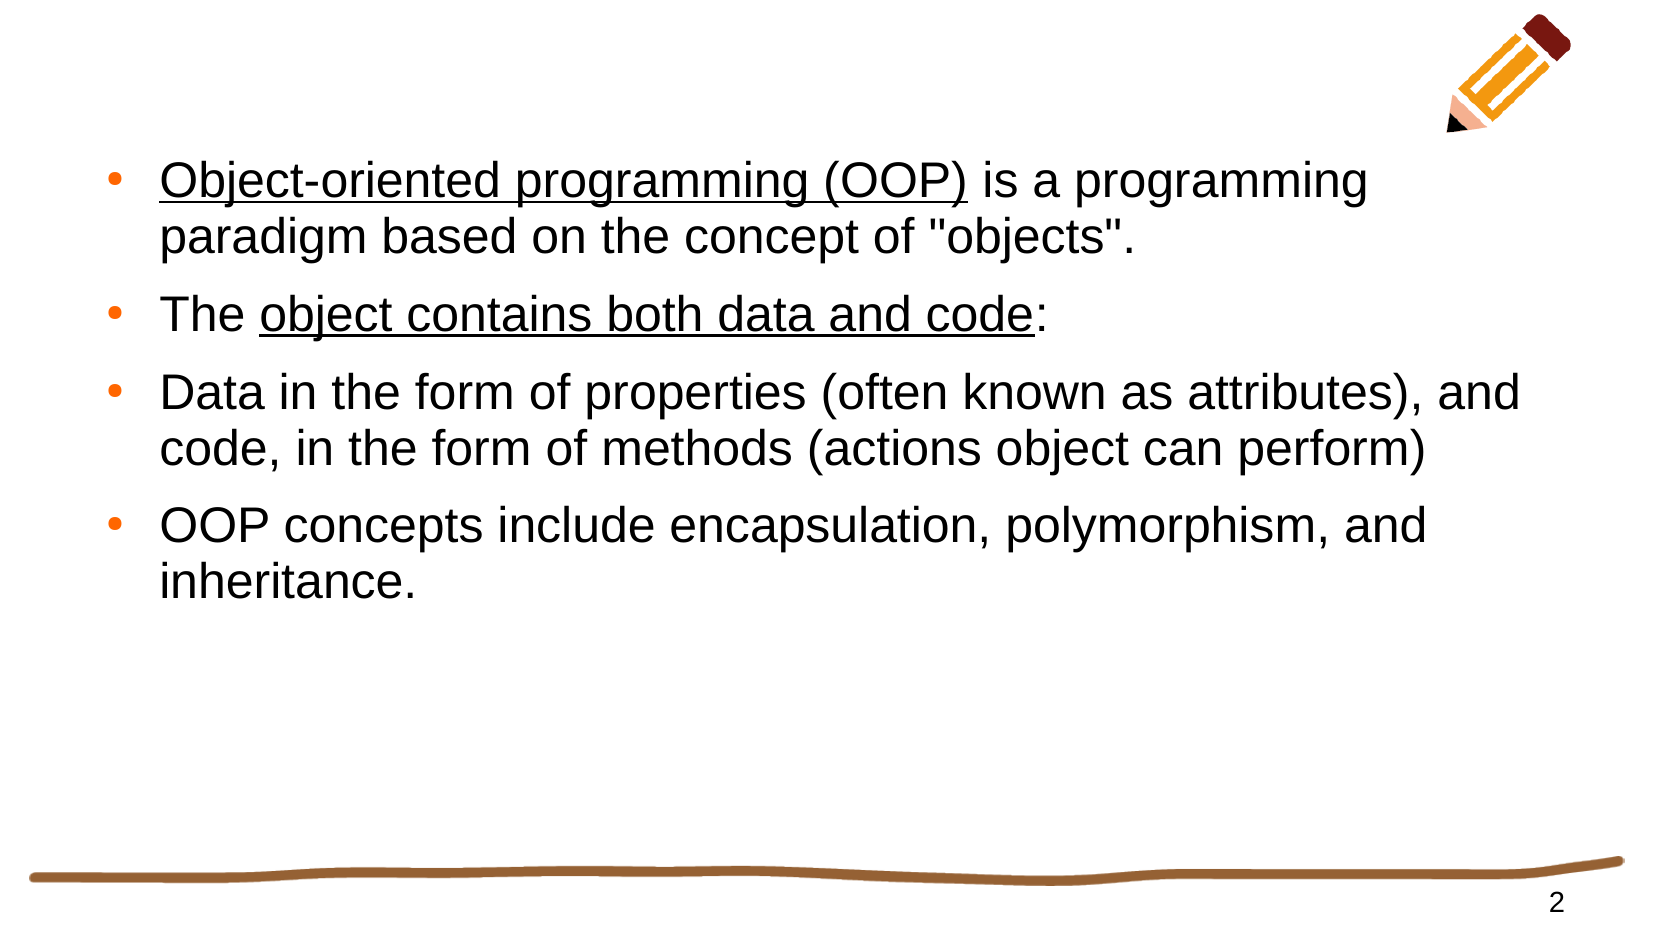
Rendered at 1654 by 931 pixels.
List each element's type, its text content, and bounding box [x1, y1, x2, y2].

list Object-oriented programming (OOP) is a programming paradigm based on the concept of "objects". The object contains both data and code: Data in the form of properties (often known as attributes), and code, in the form of methods (actions object can perform) OOP concepts include encapsulation, polymorphism, and inheritance. [88, 75, 1538, 857]
picture [29, 856, 1625, 886]
picture [1446, 14, 1571, 133]
